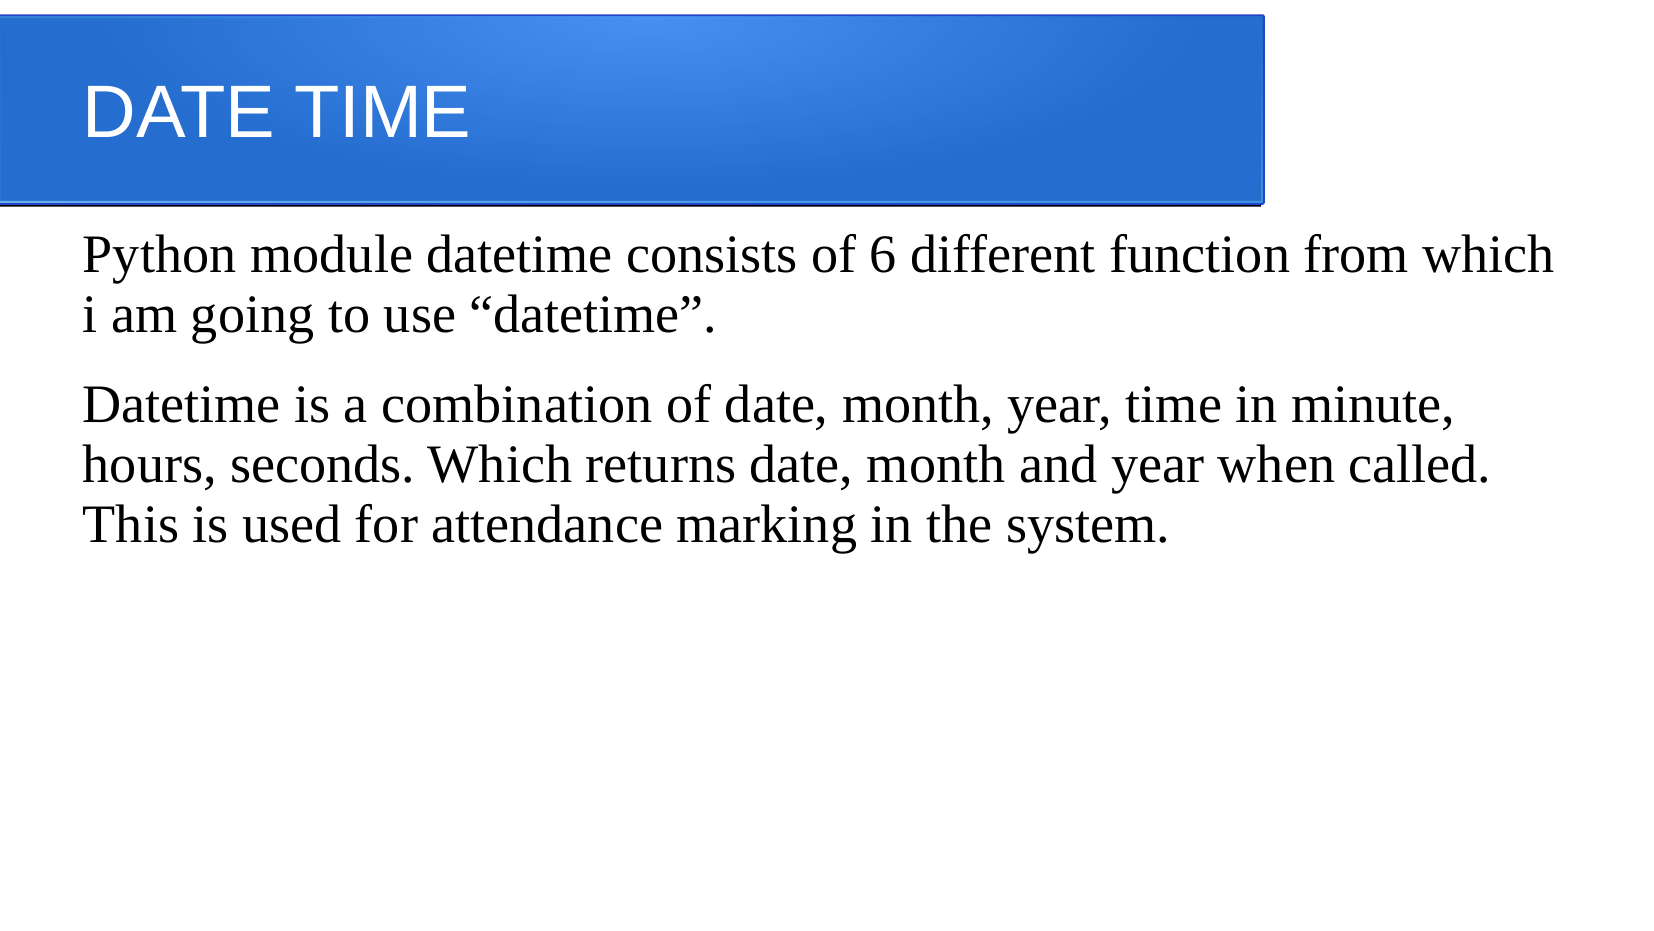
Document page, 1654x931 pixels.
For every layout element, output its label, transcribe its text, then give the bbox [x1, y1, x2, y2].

title DATE TIME [82, 35, 1235, 189]
list Python module datetime consists of 6 different function from which i am going to use “datetime”. Datetime is a combination of date, month, year, time in minute, hours, seconds. Which returns date, month and year when called. This is used for attendance marking in the system. [82, 224, 1571, 764]
